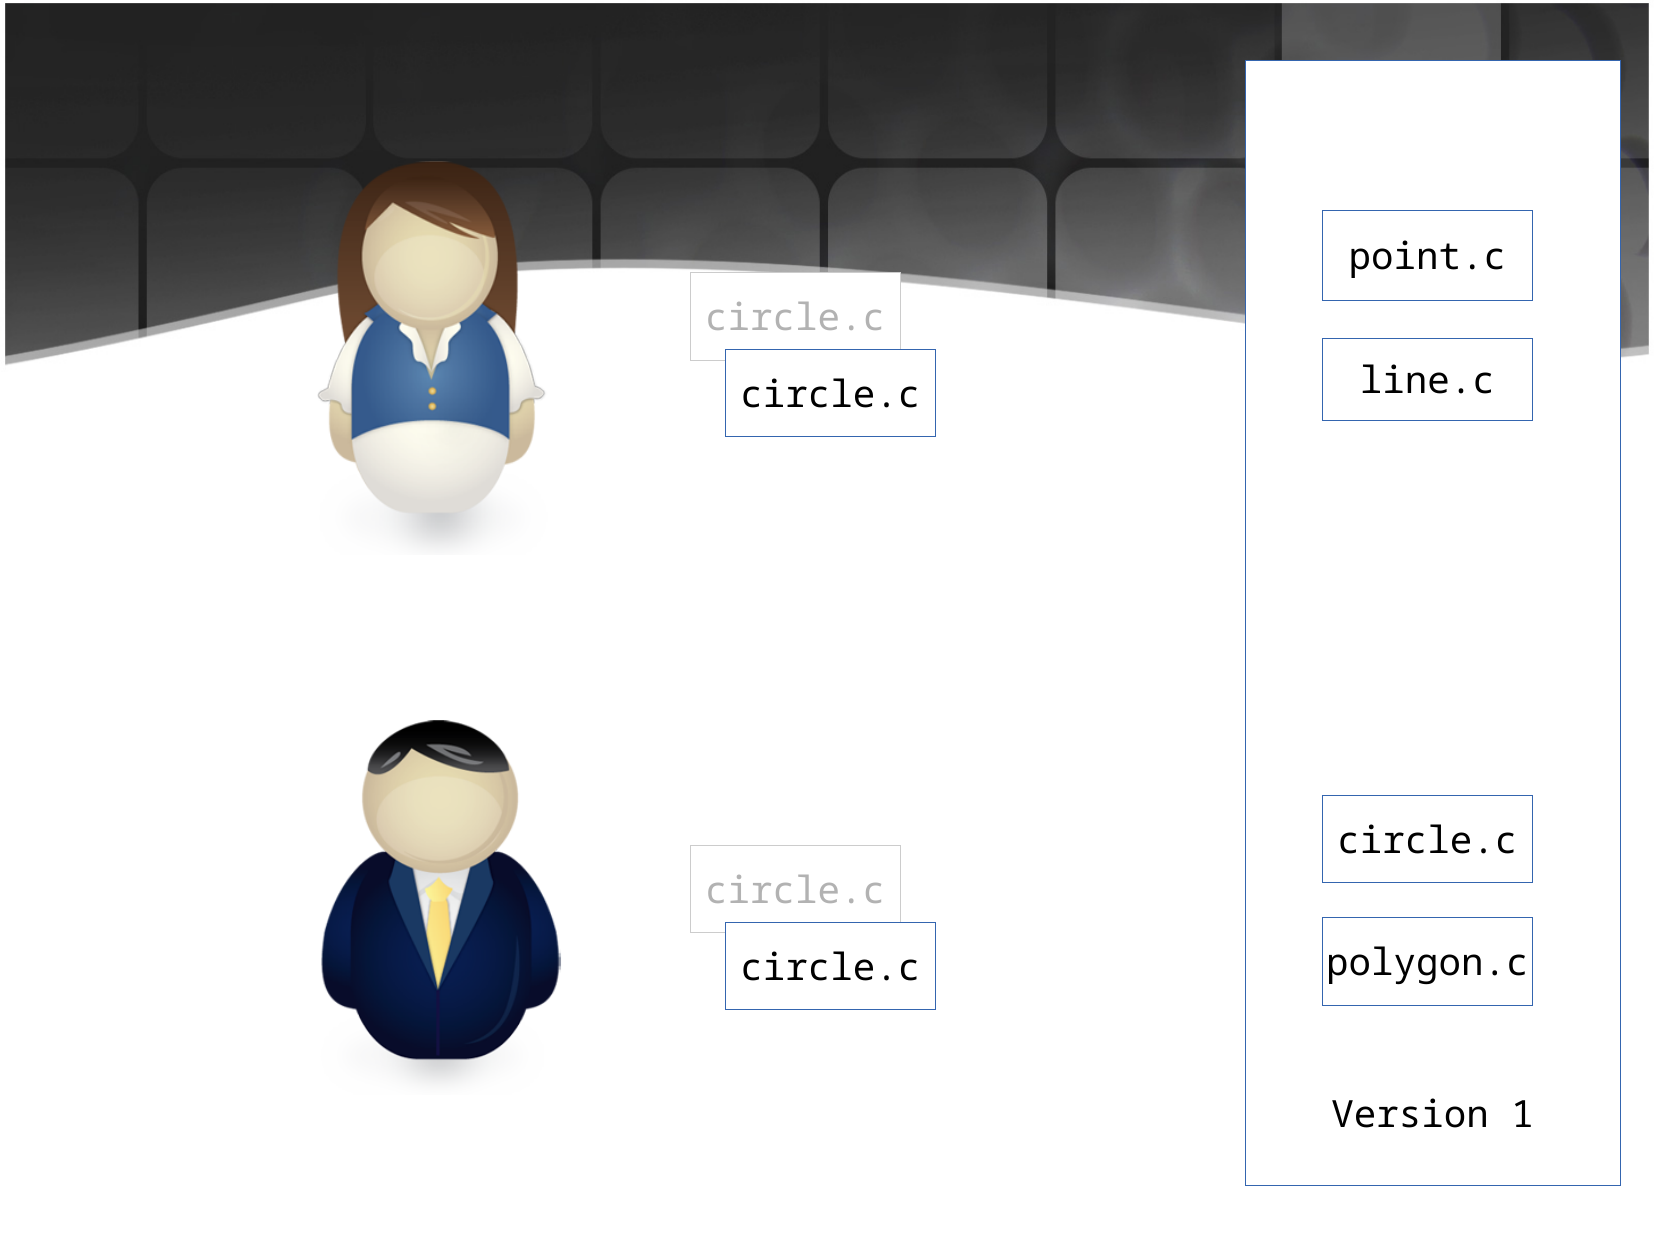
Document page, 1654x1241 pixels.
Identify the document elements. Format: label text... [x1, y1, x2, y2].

text_box circle.c [1322, 795, 1533, 883]
text_box polygon.c [1322, 917, 1533, 1006]
text_box circle.c [690, 272, 901, 361]
text_box circle.c [725, 349, 936, 437]
text_box circle.c [725, 922, 936, 1010]
text_box circle.c [690, 845, 901, 933]
text_box [1245, 60, 1621, 1186]
text_box line.c [1322, 338, 1533, 421]
text_box point.c [1322, 210, 1533, 301]
text_box Version 1 [1275, 1080, 1591, 1139]
picture [0, 0, 1654, 1241]
